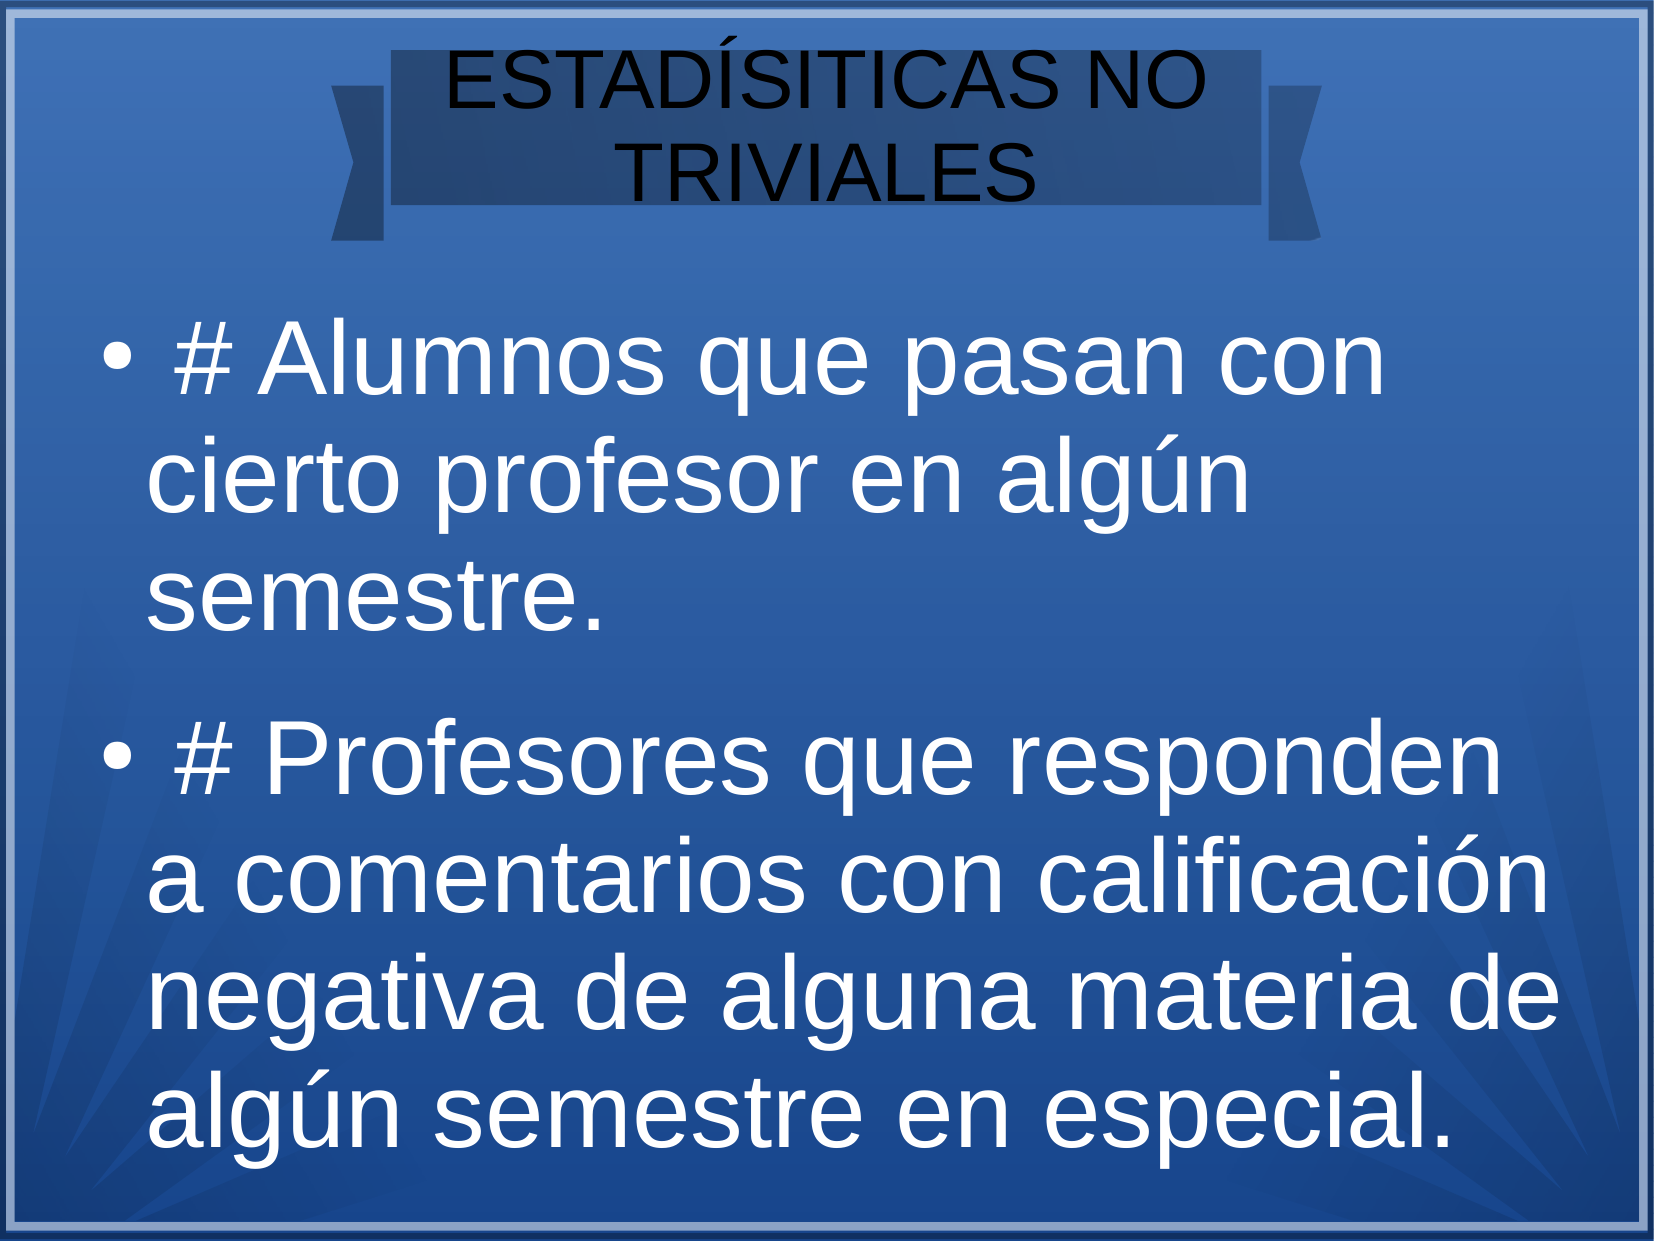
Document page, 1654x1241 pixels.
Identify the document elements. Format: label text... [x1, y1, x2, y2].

list # Alumnos que pasan con cierto profesor en algún semestre. # Profesores que responden a comentarios con calificación negativa de alguna materia de algún semestre en especial. [82, 299, 1571, 1241]
title ESTADÍSITICAS NO TRIVIALES [389, 32, 1264, 220]
